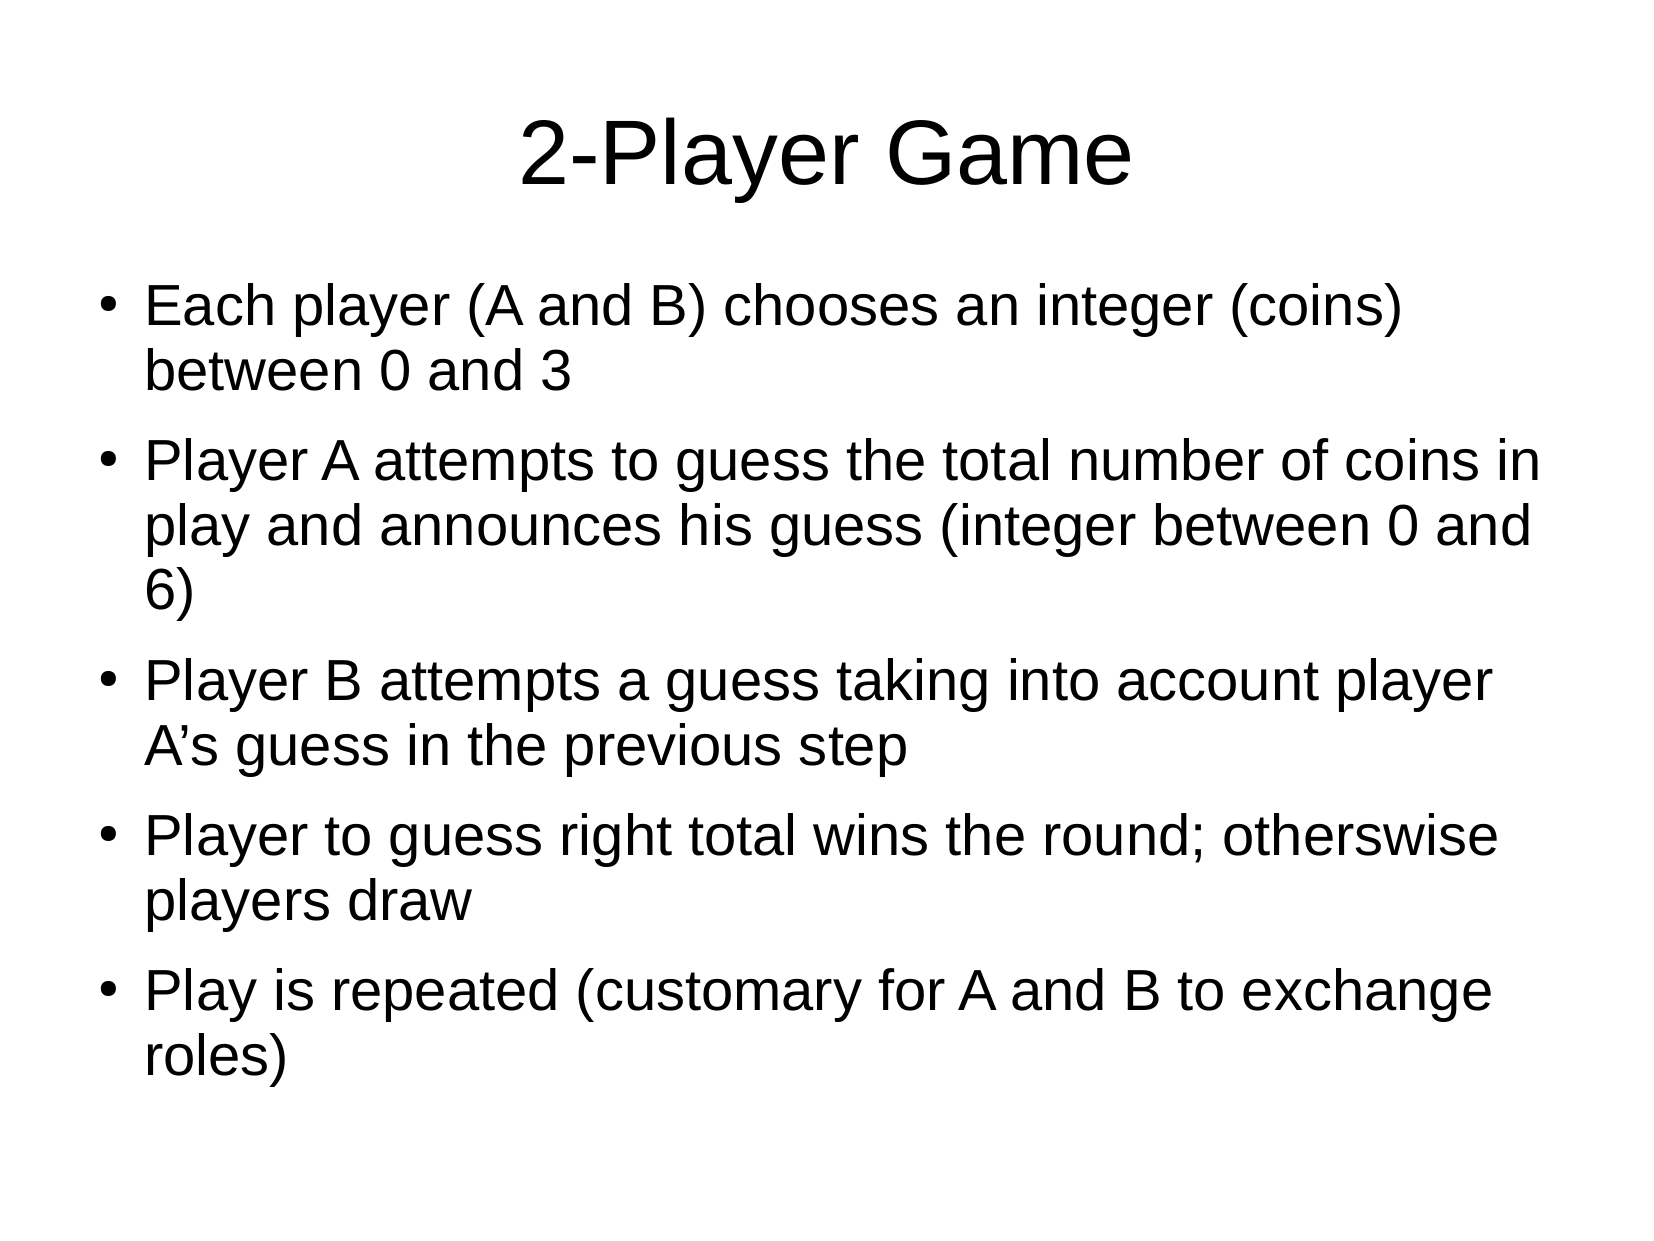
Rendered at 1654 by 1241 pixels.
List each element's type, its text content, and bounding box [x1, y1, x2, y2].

title 2-Player Game [82, 49, 1571, 257]
list Each player (A and B) chooses an integer (coins) between 0 and 3 Player A attempts to guess the total number of coins in play and announces his guess (integer between 0 and 6) Player B attempts a guess taking into account player A’s guess in the previous step Player to guess right total wins the round; otherswise players draw Play is repeated (customary for A and B to exchange roles) [82, 272, 1571, 1099]
